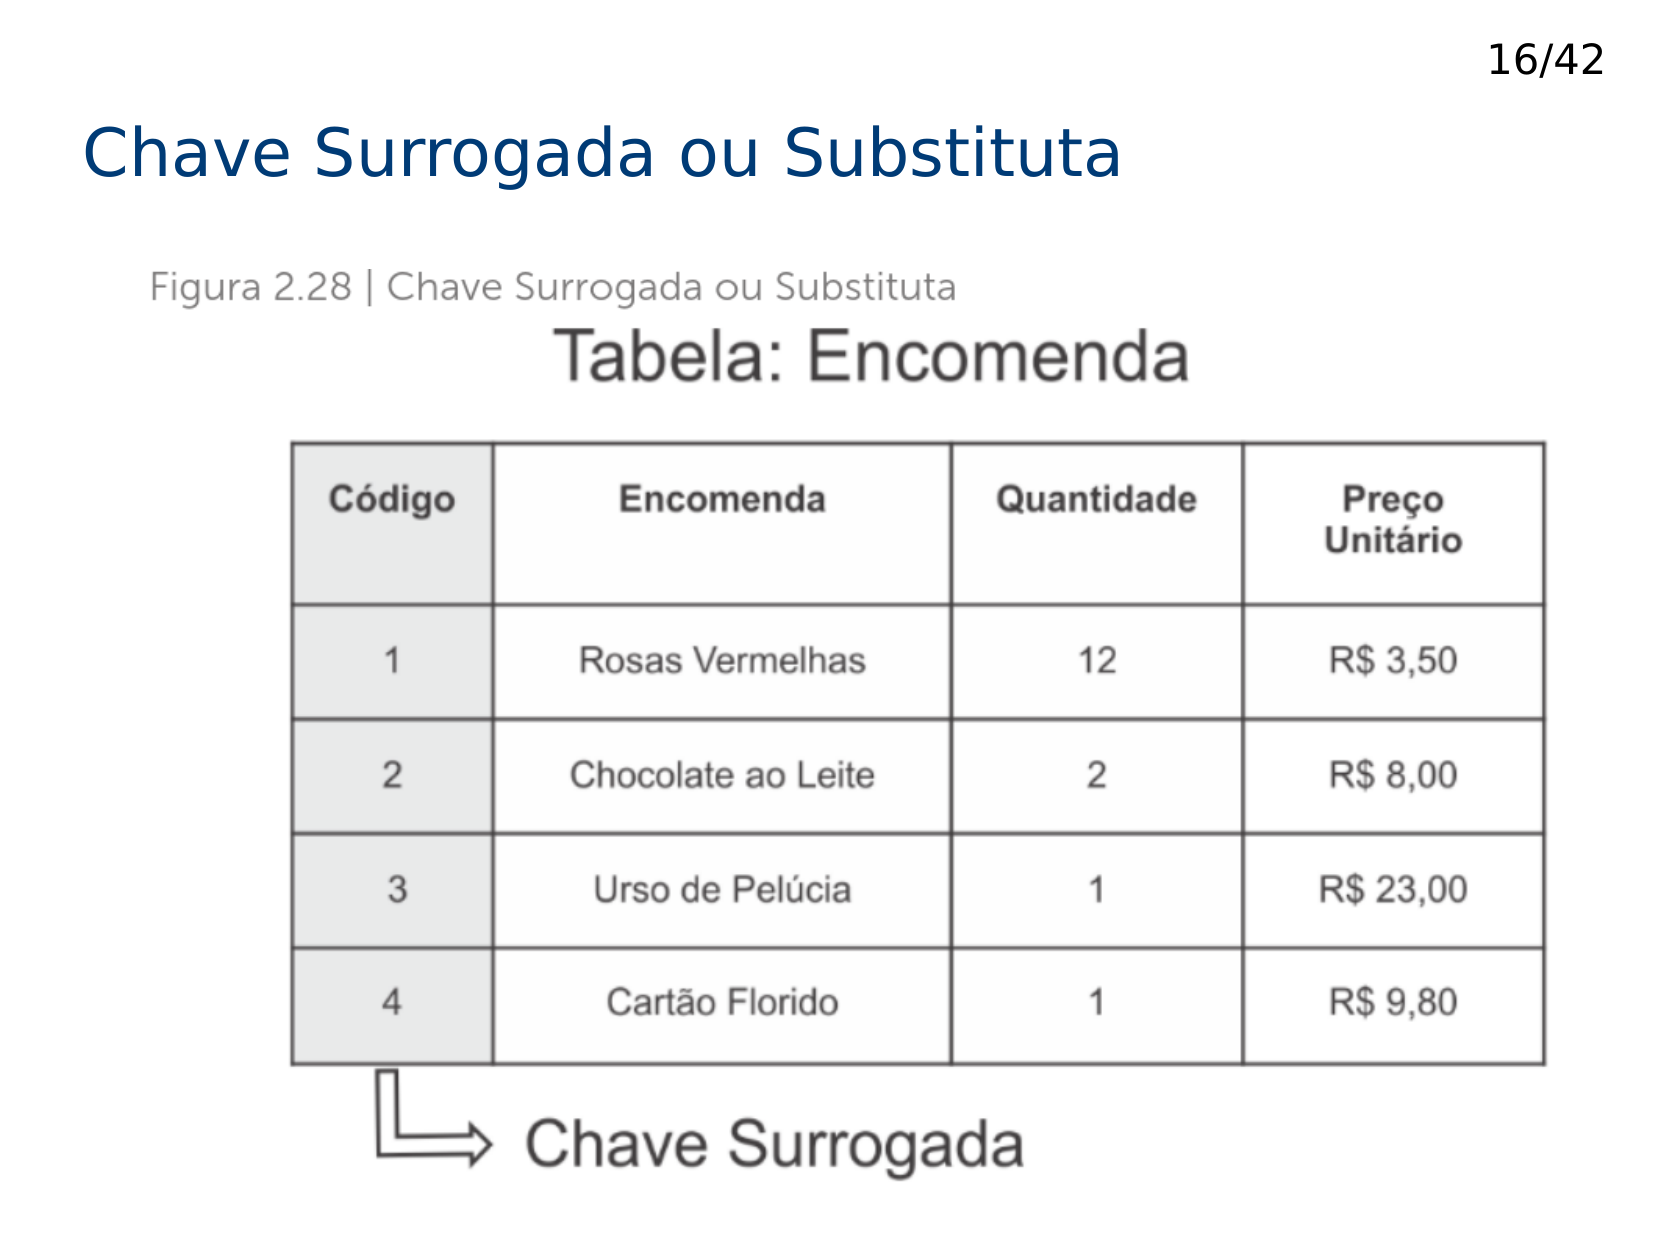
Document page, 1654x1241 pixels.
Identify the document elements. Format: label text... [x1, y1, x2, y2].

title Chave Surrogada ou Substituta [82, 82, 1571, 224]
picture [147, 269, 1552, 1186]
